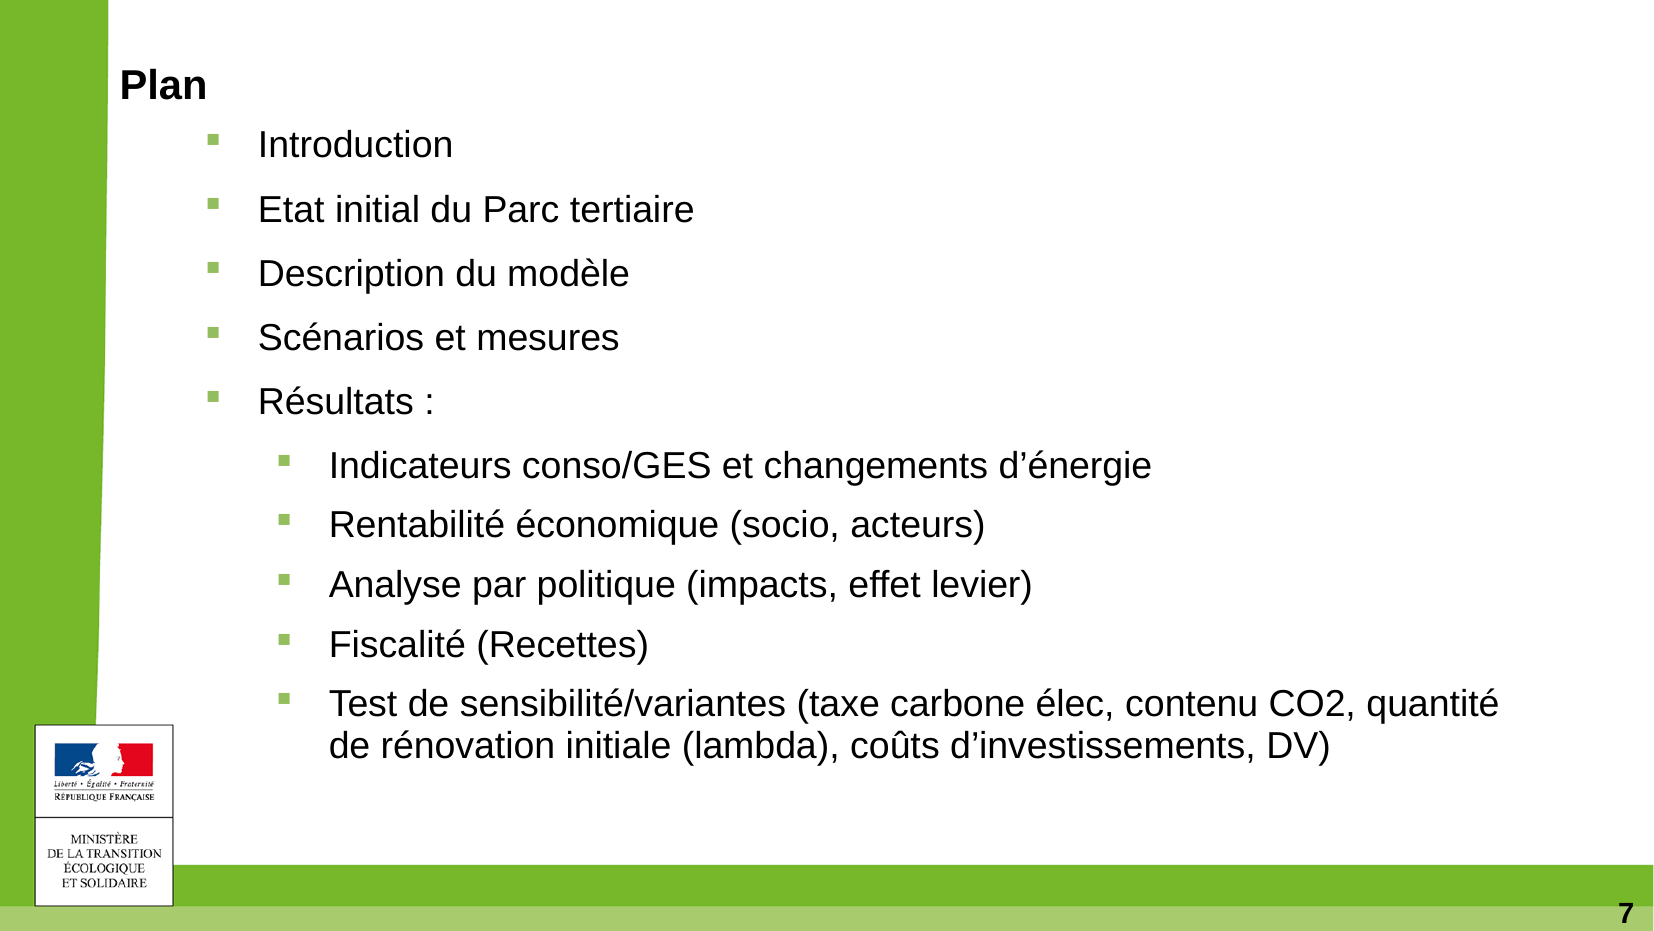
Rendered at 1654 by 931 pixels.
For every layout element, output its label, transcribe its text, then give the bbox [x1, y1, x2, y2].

list Introduction Etat initial du Parc tertiaire Description du modèle Scénarios et mesures Résultats : Indicateurs conso/GES et changements d’énergie Rentabilité économique (socio, acteurs) Analyse par politique (impacts, effet levier) Fiscalité (Recettes) Test de sensibilité/variantes (taxe carbone élec, contenu CO2, quantité de rénovation initiale (lambda), coûts d’investissements, DV) [186, 123, 1517, 931]
picture [0, 0, 1654, 931]
title Plan [119, 25, 1608, 145]
